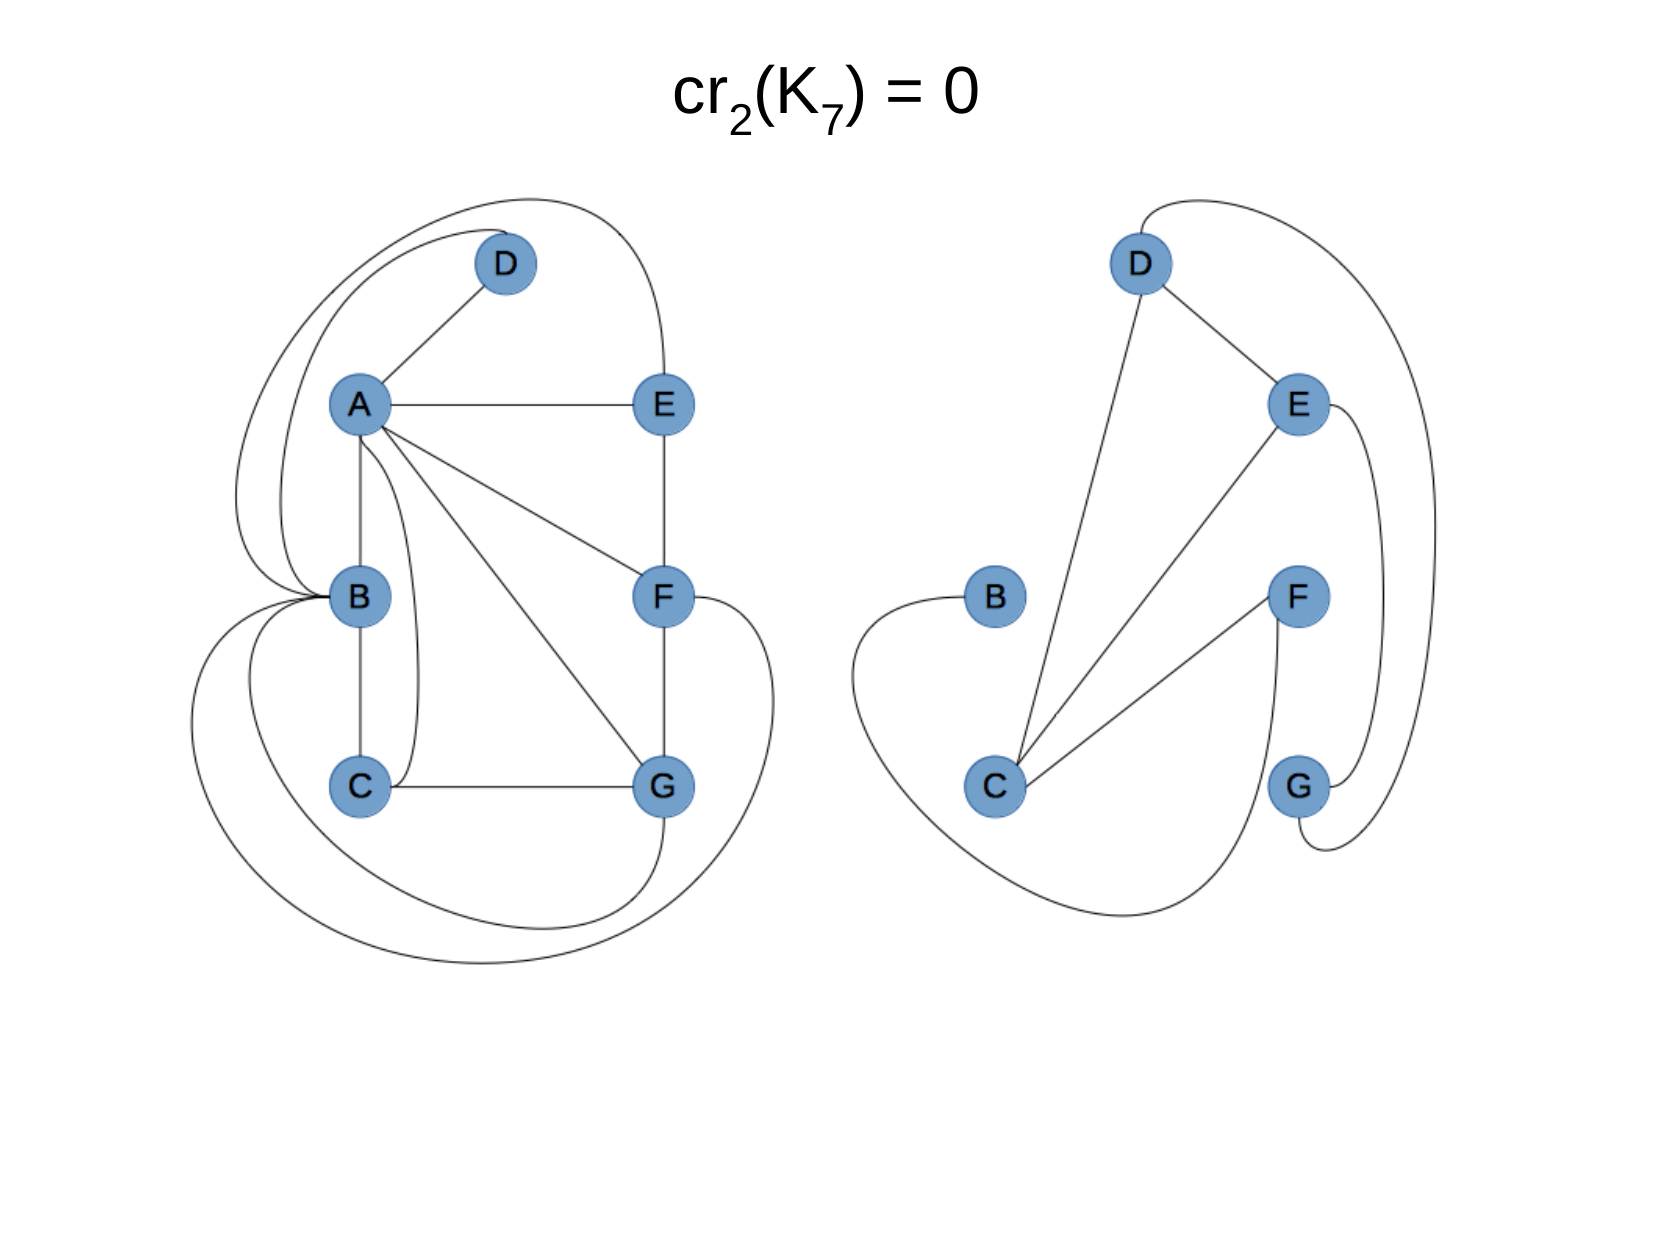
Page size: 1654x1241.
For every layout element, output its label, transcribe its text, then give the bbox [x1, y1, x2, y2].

title cr2(K7) = 0 [82, 46, 1571, 138]
picture [134, 137, 1519, 1021]
